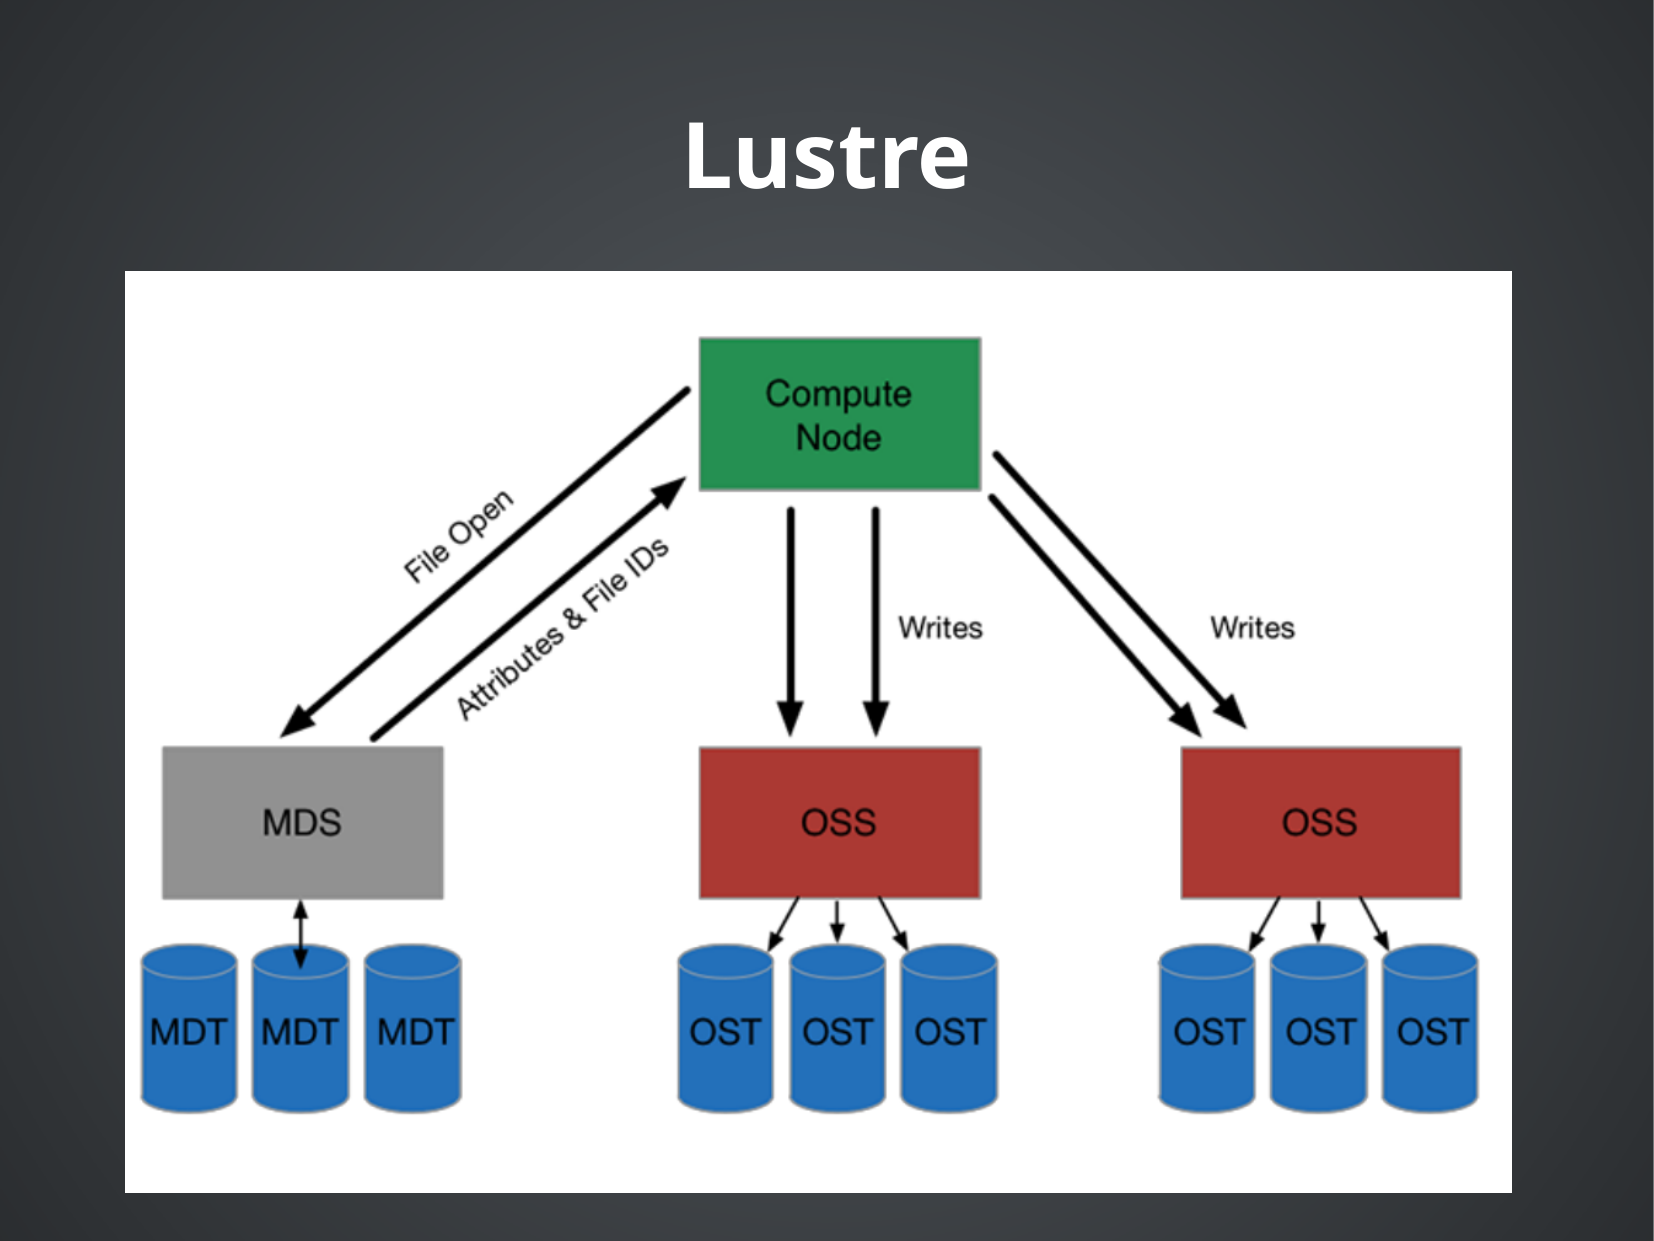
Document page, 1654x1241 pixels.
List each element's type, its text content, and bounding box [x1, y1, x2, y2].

picture [0, 0, 1654, 1241]
title Lustre [82, 49, 1571, 257]
